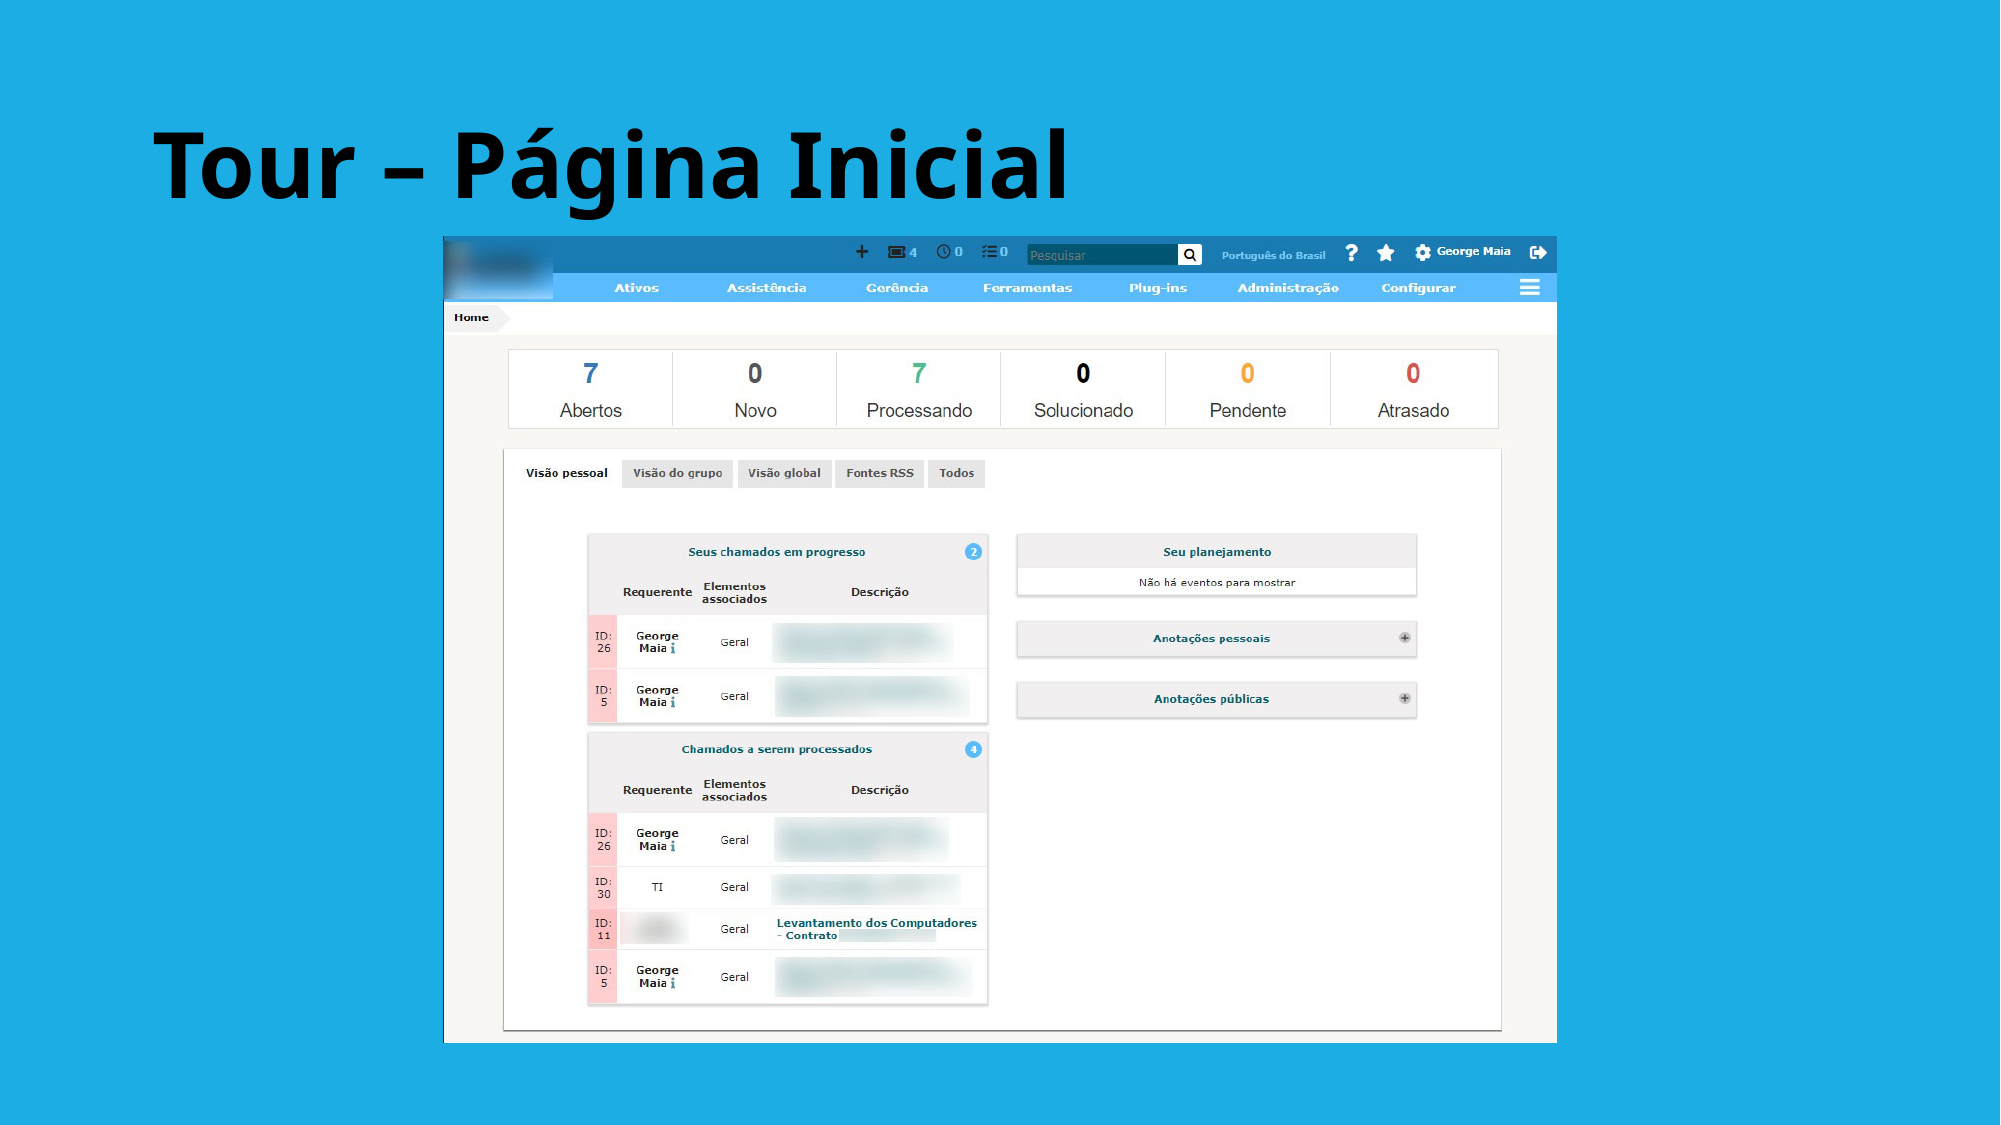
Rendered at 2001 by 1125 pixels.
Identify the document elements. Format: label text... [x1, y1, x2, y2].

picture [443, 236, 1557, 1044]
text_box Tour – Página Inicial [137, 60, 1862, 277]
